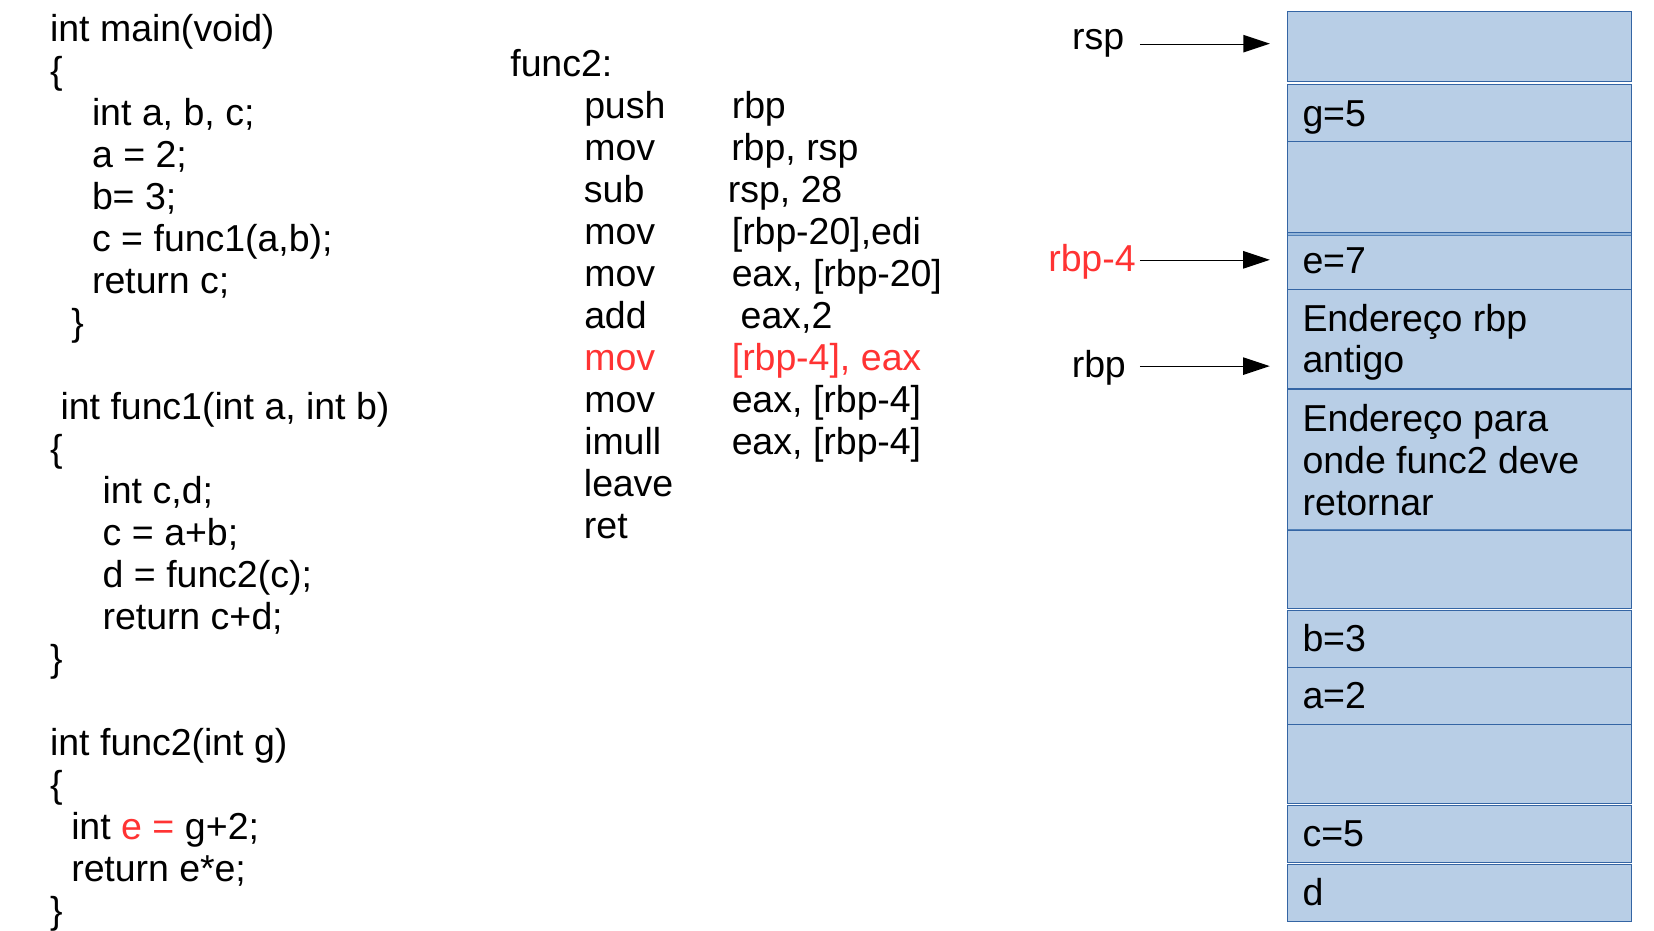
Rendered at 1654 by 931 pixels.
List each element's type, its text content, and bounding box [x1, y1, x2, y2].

text_box d [1287, 864, 1632, 922]
text_box Endereço para onde func2 deve retornar [1287, 389, 1632, 531]
text_box rsp [1057, 8, 1139, 66]
text_box [1287, 11, 1632, 82]
text_box [1287, 142, 1632, 232]
text_box a=2 [1287, 668, 1632, 725]
text_box e=7 [1287, 232, 1632, 290]
text_box Endereço rbp antigo [1287, 290, 1632, 389]
text_box b=3 [1287, 610, 1632, 668]
text_box c=5 [1287, 805, 1632, 863]
text_box rbp-4 [1033, 229, 1151, 287]
text_box g=5 [1287, 84, 1632, 142]
text_box rbp [1057, 335, 1141, 393]
text_box int main(void) { int a, b, c; a = 2; b= 3; c = func1(a,b); return c; } int func1(int a, int b) { int c,d; c = a+b; d = func2(c); return c+d; } int func2(int g) { int e = g+2; return e*e; } [35, 0, 449, 931]
text_box [1287, 725, 1632, 804]
text_box func2: push rbp mov rbp, rsp sub rsp, 28 mov [rbp-20],edi mov eax, [rbp-20] add eax,2 mov [rbp-4], eax mov eax, [rbp-4] imull eax, [rbp-4] leave ret [495, 35, 1028, 807]
text_box [1287, 531, 1632, 609]
